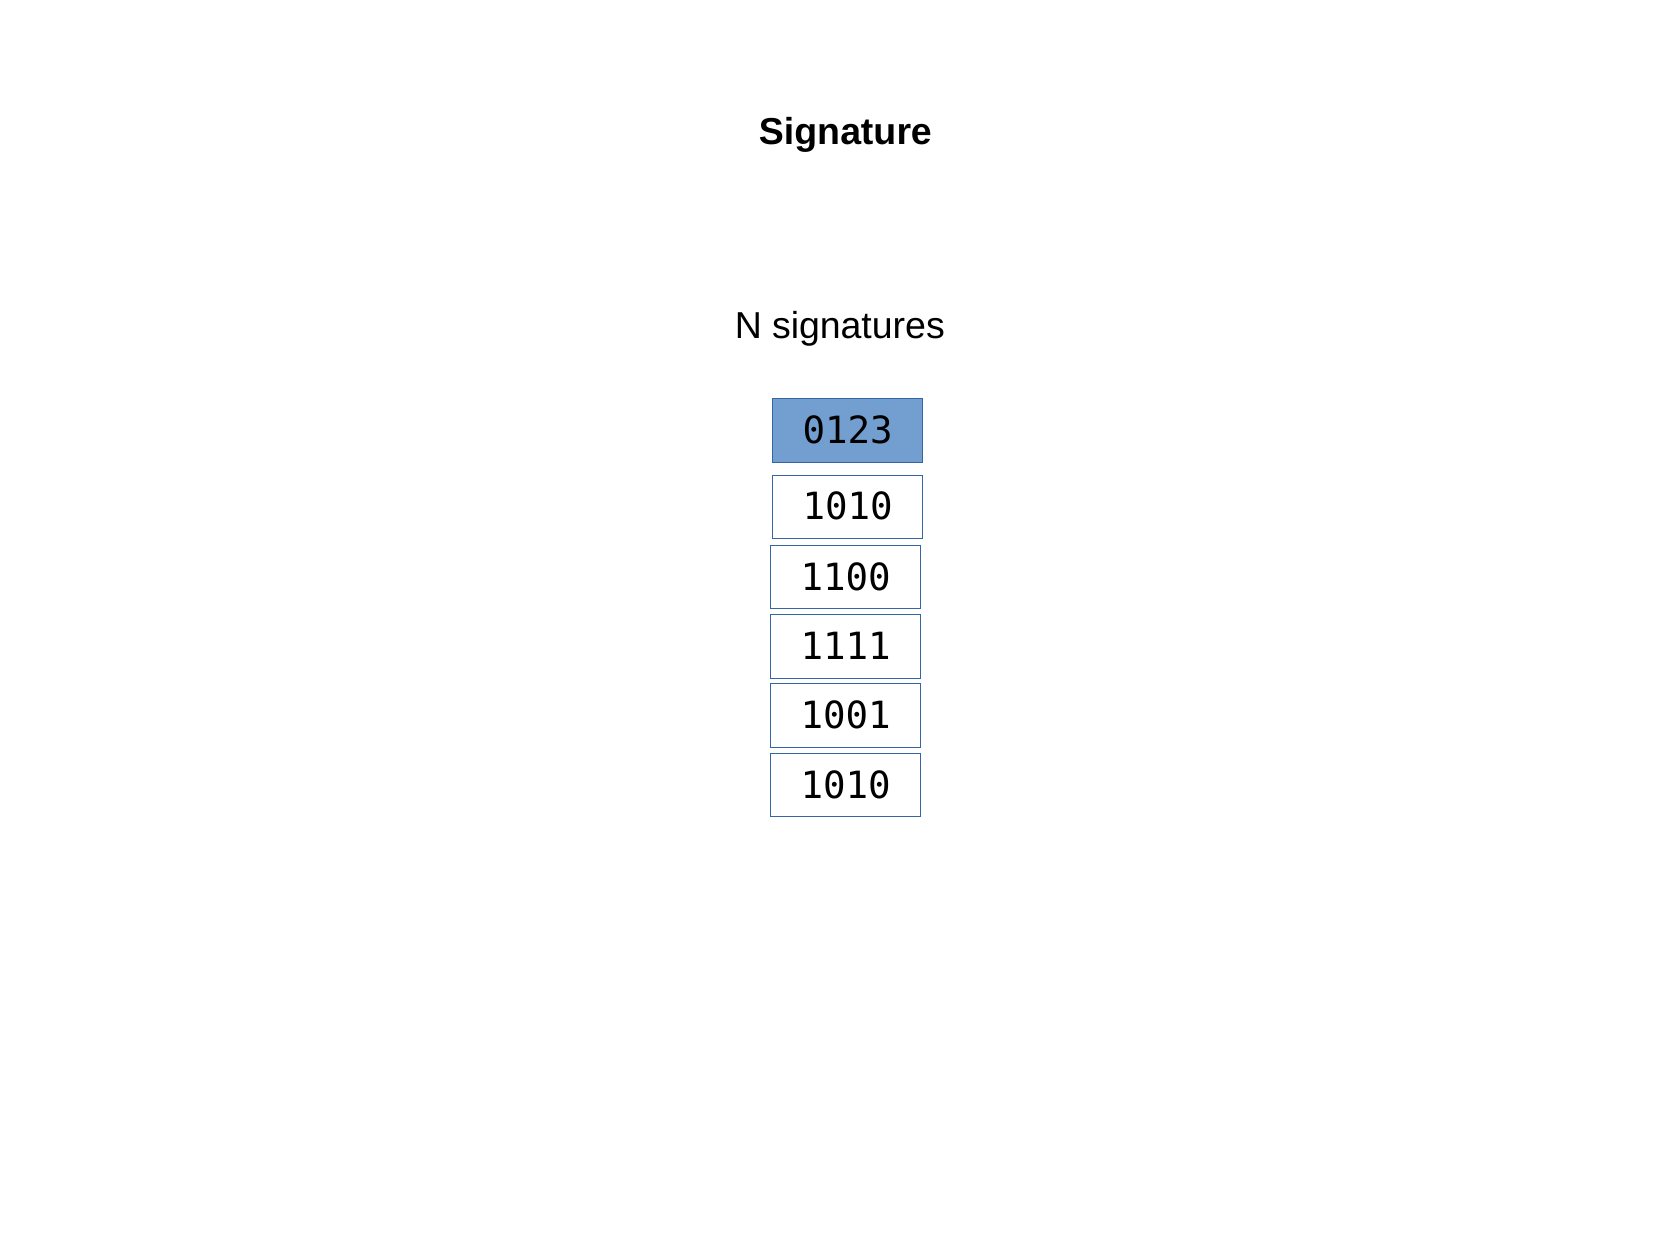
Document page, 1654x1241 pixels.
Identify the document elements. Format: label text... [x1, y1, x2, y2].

text_box 1111 [770, 614, 921, 679]
text_box Signature [565, 110, 1126, 186]
text_box 0123 [772, 398, 923, 463]
text_box 1001 [770, 683, 921, 748]
text_box 1010 [772, 475, 923, 539]
text_box N signatures [672, 287, 1008, 363]
text_box 1010 [770, 753, 921, 817]
text_box 1100 [770, 545, 921, 609]
